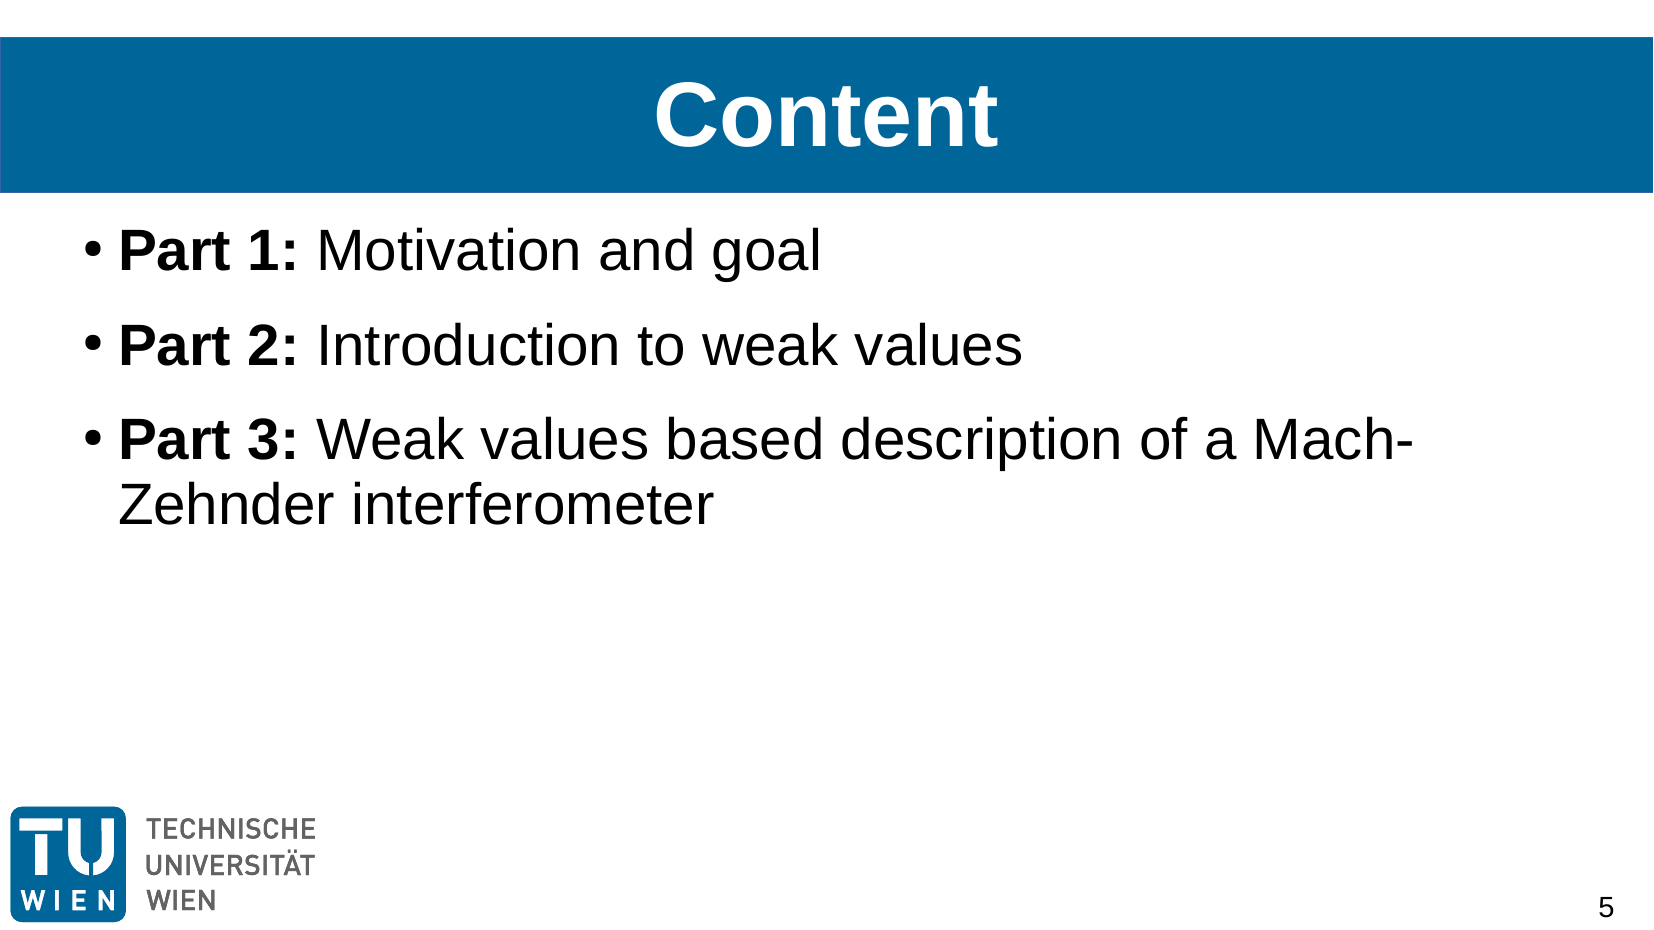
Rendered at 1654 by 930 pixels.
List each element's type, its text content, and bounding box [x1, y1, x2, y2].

title Content [0, 37, 1653, 193]
list Part 1: Motivation and goal Part 2: Introduction to weak values Part 3: Weak values based description of a Mach-Zehnder interferometer [82, 217, 1591, 856]
